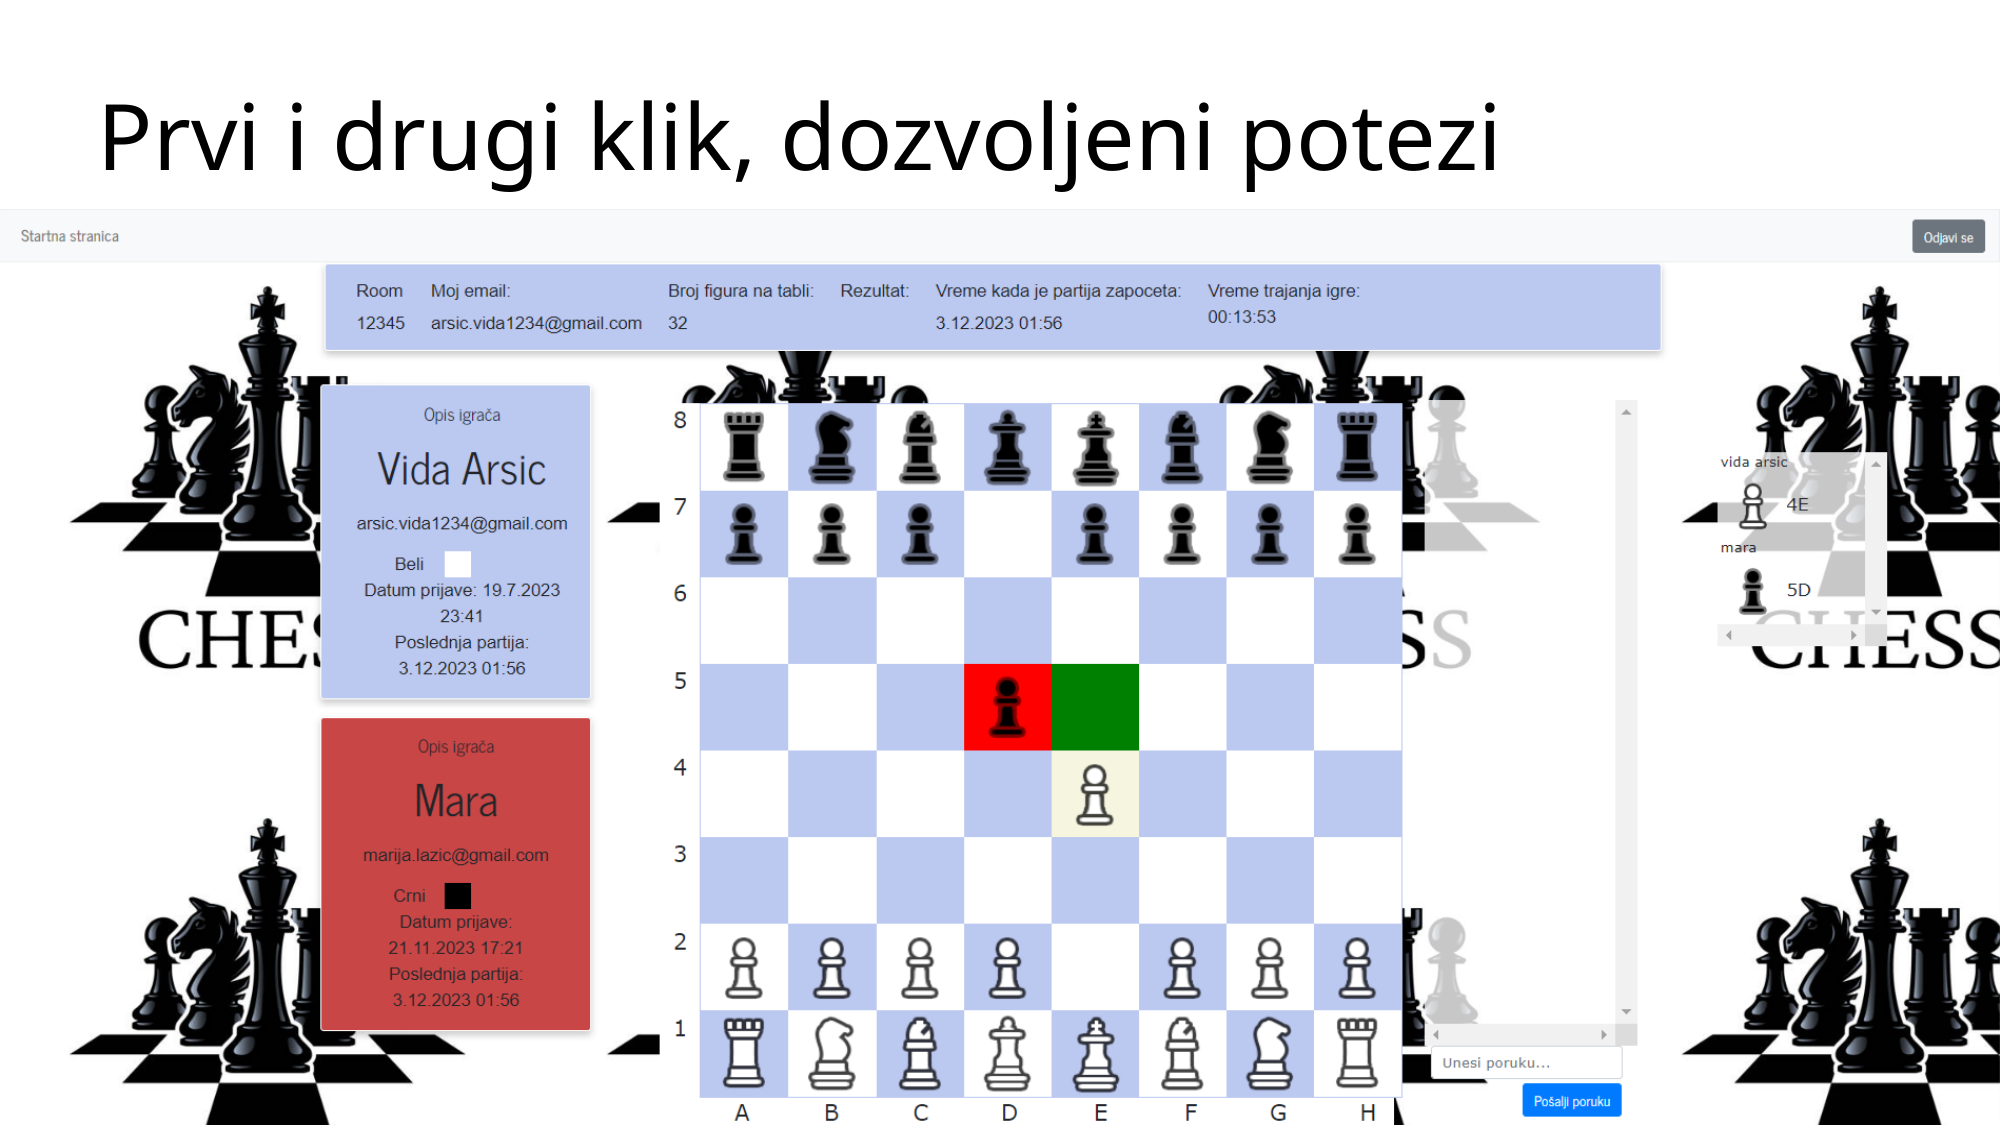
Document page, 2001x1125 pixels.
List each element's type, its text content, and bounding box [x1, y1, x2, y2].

title Prvi i drugi klik, dozvoljeni potezi [82, 31, 1808, 206]
picture [0, 206, 2000, 1125]
